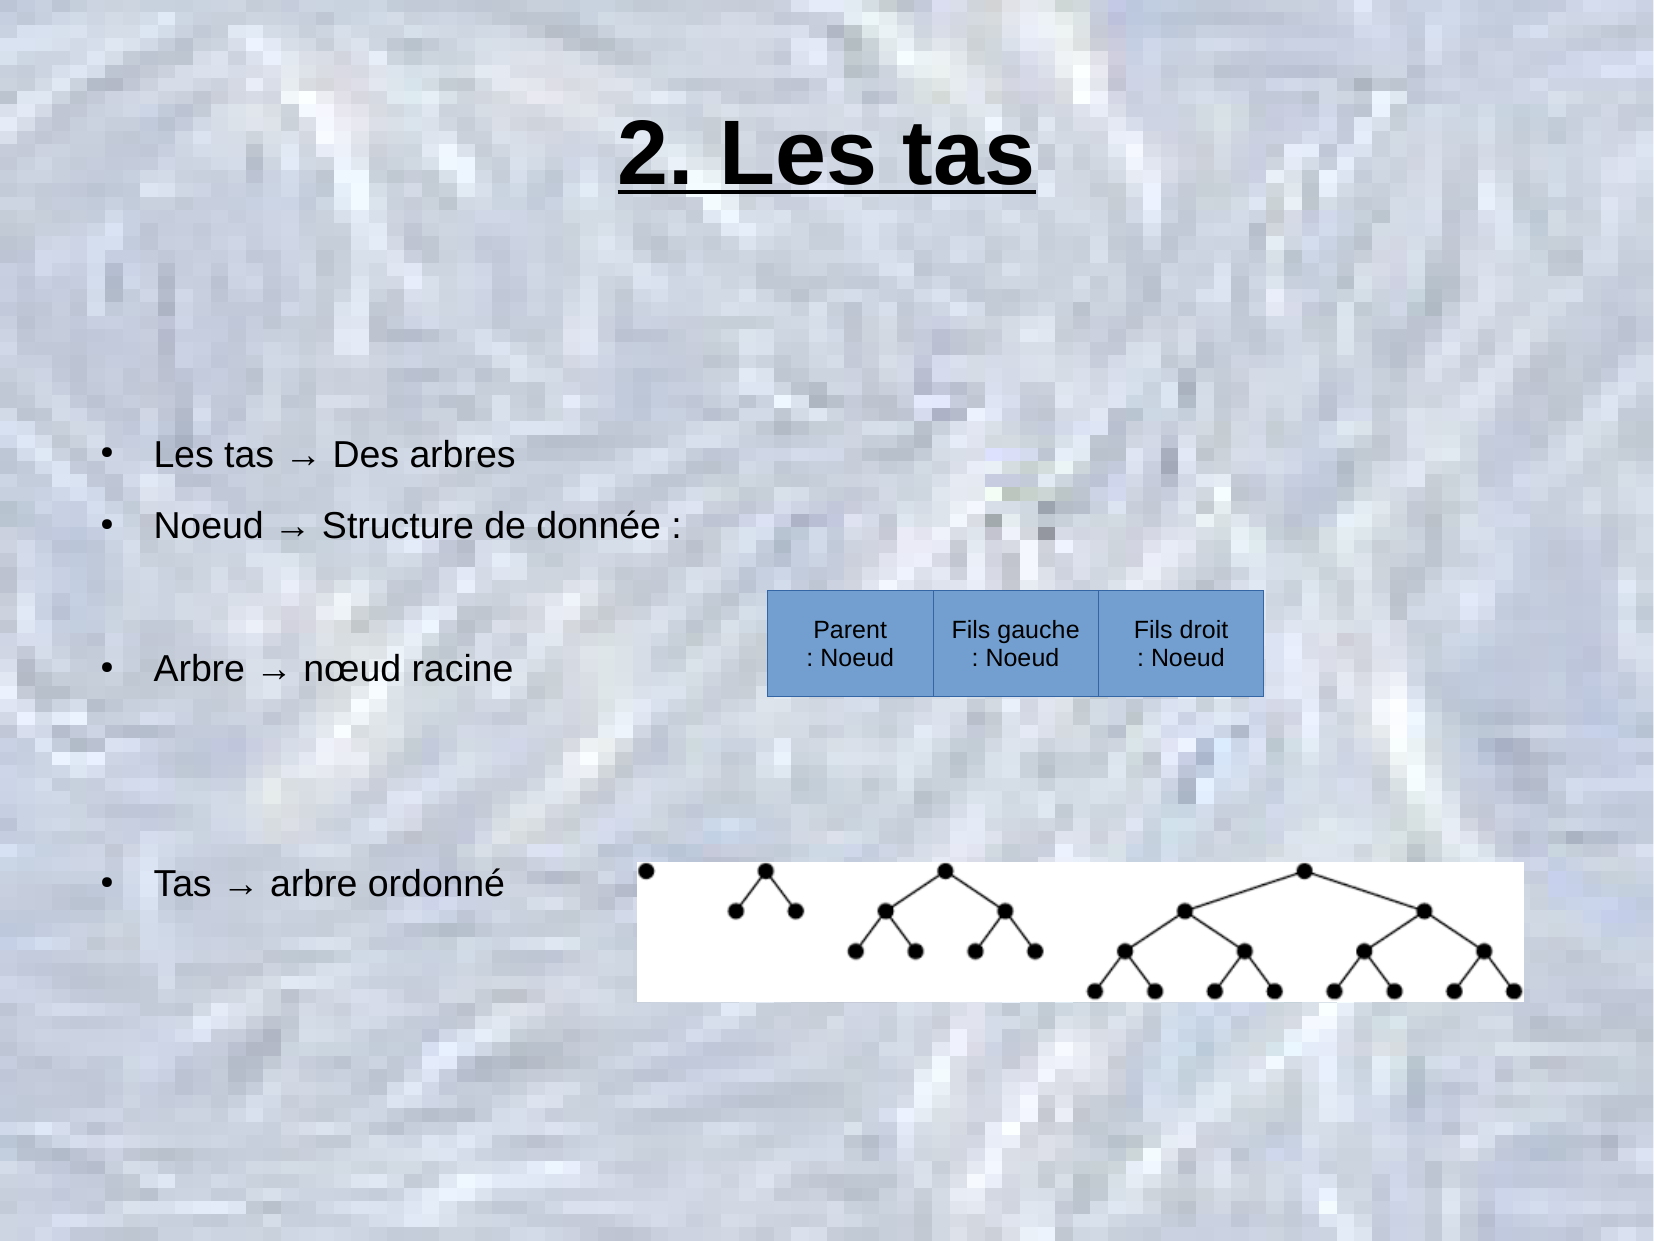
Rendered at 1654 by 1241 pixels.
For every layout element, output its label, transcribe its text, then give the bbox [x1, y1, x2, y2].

picture [0, 0, 1654, 1241]
title 2. Les tas [82, 49, 1571, 257]
list Les tas → Des arbres Noeud → Structure de donnée : Arbre → nœud racine Tas → arbre ordonné [82, 290, 1571, 1010]
text_box Parent : Noeud [767, 590, 933, 697]
text_box Fils droit : Noeud [1099, 590, 1264, 697]
text_box Fils gauche : Noeud [933, 590, 1099, 697]
